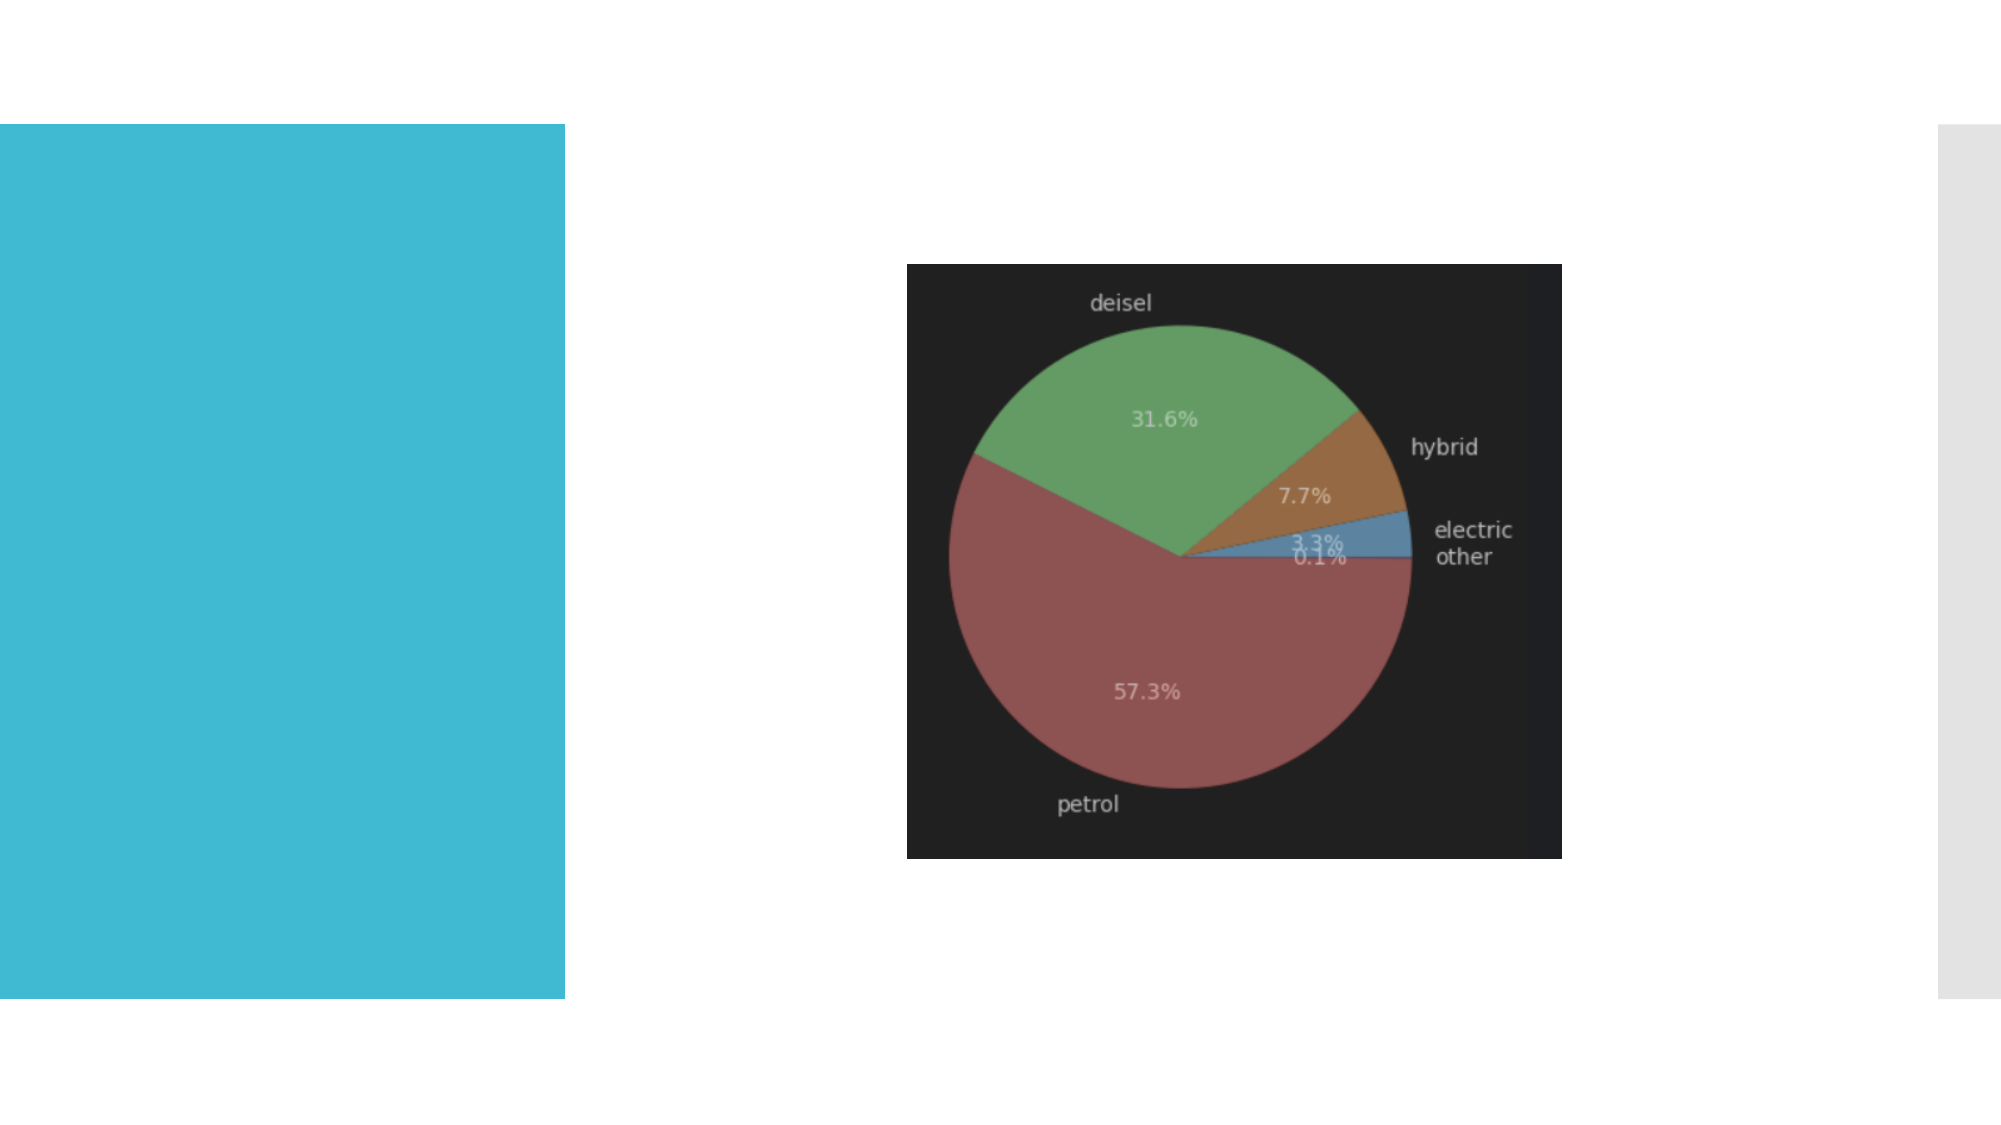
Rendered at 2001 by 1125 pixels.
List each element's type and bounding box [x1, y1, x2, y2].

picture [907, 264, 1562, 859]
